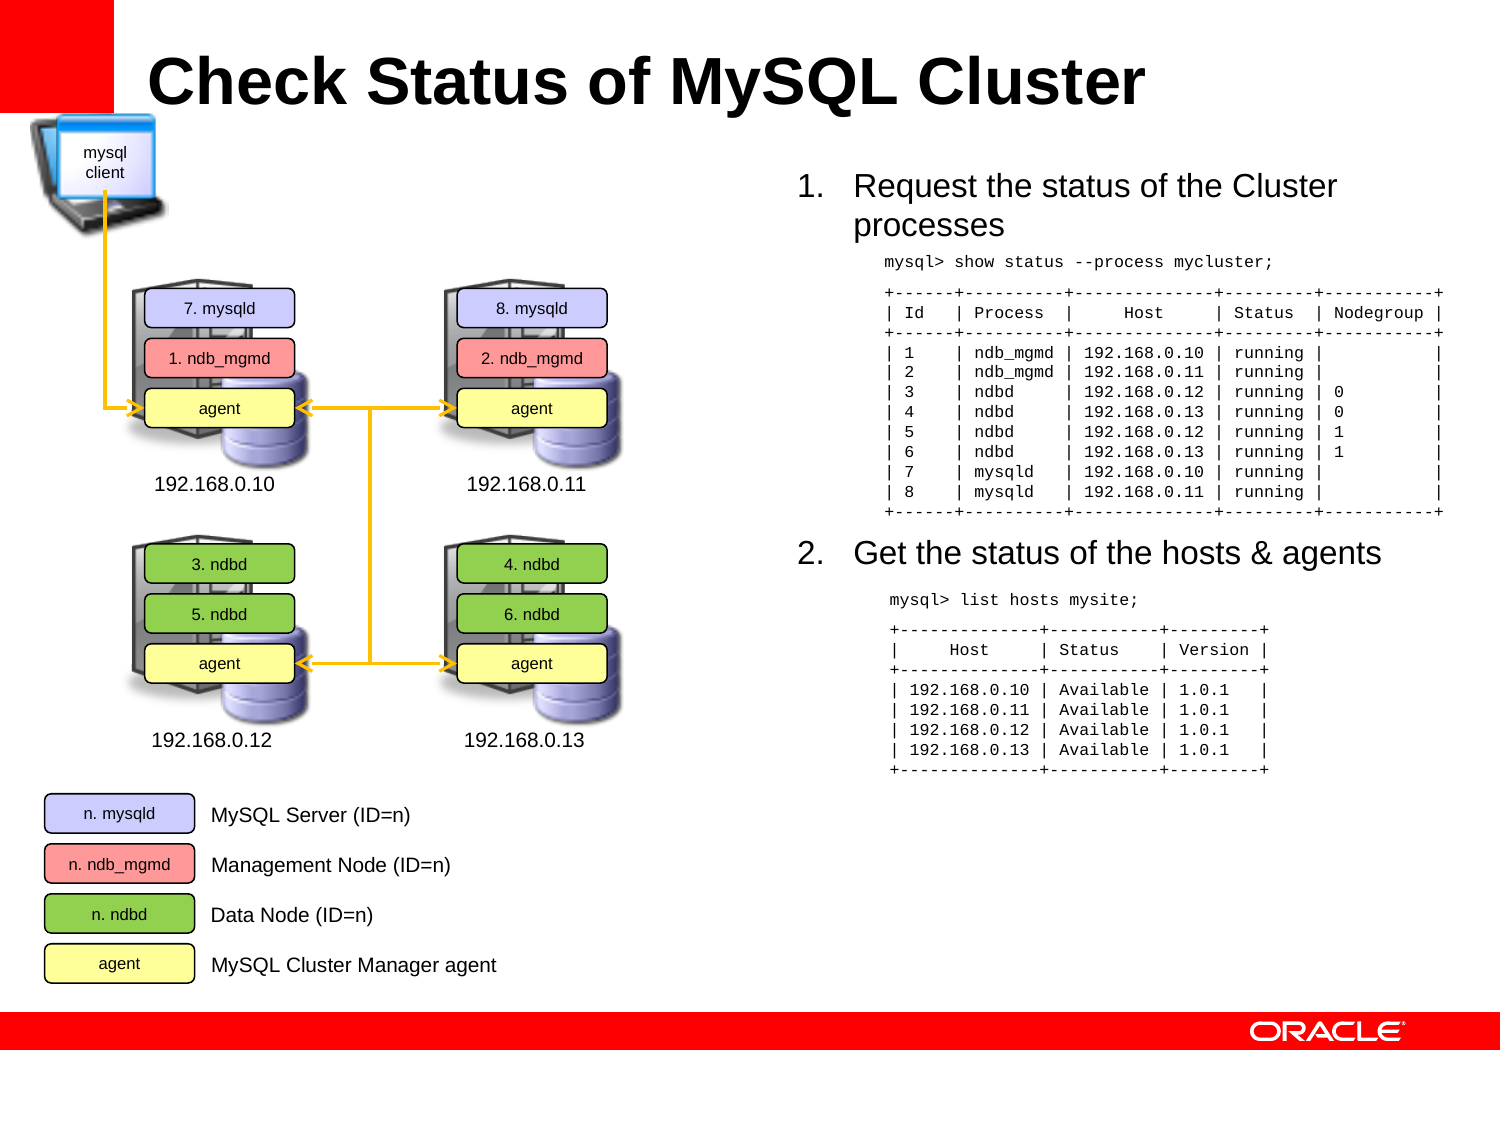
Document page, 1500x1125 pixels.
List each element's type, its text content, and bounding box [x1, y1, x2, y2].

text_box MySQL Cluster Manager agent [196, 943, 512, 985]
text_box agent [44, 943, 195, 984]
text_box 192.168.0.10 [139, 463, 290, 504]
text_box mysql> show status --process mycluster; +------+----------+--------------+---------+-----------+ | Id | Process | Host | Status | Nodegroup | +------+----------+--------------+---------+-----------+ | 1 | ndb_mgmd | 192.168.0.10 | running | | | 2 | ndb_mgmd | 192.168.0.11 | running | | | 3 | ndbd | 192.168.0.12 | running | 0 | | 4 | ndbd | 192.168.0.13 | running | 0 | | 5 | ndbd | 192.168.0.12 | running | 1 | | 6 | ndbd | 192.168.0.13 | running | 1 | | 7 | mysqld | 192.168.0.10 | running | | | 8 | mysqld | 192.168.0.11 | running | | +------+----------+--------------+---------+-----------+ [869, 243, 1470, 529]
text_box n. mysqld [44, 793, 195, 834]
text_box 7. mysqld [144, 288, 295, 328]
list Request the status of the Cluster processes Get the status of the hosts & agents [782, 156, 1445, 1019]
text_box agent [457, 388, 608, 428]
text_box 3. ndbd [144, 543, 295, 584]
picture [107, 275, 320, 476]
picture [0, 1012, 1500, 1050]
picture [0, 0, 169, 244]
title Check Status of MySQL Cluster [147, 8, 1392, 119]
text_box 8. mysqld [457, 288, 608, 328]
text_box 5. ndbd [144, 593, 295, 634]
text_box 192.168.0.12 [136, 718, 288, 760]
text_box agent [457, 643, 608, 684]
text_box MySQL Server (ID=n) [196, 793, 426, 835]
text_box 1. ndb_mgmd [144, 338, 295, 378]
text_box 6. ndbd [457, 593, 608, 634]
text_box agent [144, 388, 295, 428]
text_box 192.168.0.13 [449, 718, 600, 760]
text_box mysql> list hosts mysite; +--------------+-----------+---------+ | Host | Status | Version | +--------------+-----------+---------+ | 192.168.0.10 | Available | 1.0.1 | | 192.168.0.11 | Available | 1.0.1 | | 192.168.0.12 | Available | 1.0.1 | | 192.168.0.13 | Available | 1.0.1 | +--------------+-----------+---------+ [874, 581, 1285, 787]
text_box Management Node (ID=n) [196, 843, 466, 885]
picture [107, 531, 320, 732]
text_box 4. ndbd [457, 543, 608, 584]
picture [419, 275, 633, 476]
picture [419, 531, 633, 732]
text_box agent [144, 643, 295, 684]
text_box mysql client [61, 131, 150, 190]
text_box 2. ndb_mgmd [457, 338, 608, 378]
text_box n. ndb_mgmd [44, 843, 195, 884]
text_box Data Node (ID=n) [195, 893, 389, 935]
text_box n. ndbd [44, 893, 195, 934]
text_box 192.168.0.11 [451, 463, 603, 504]
